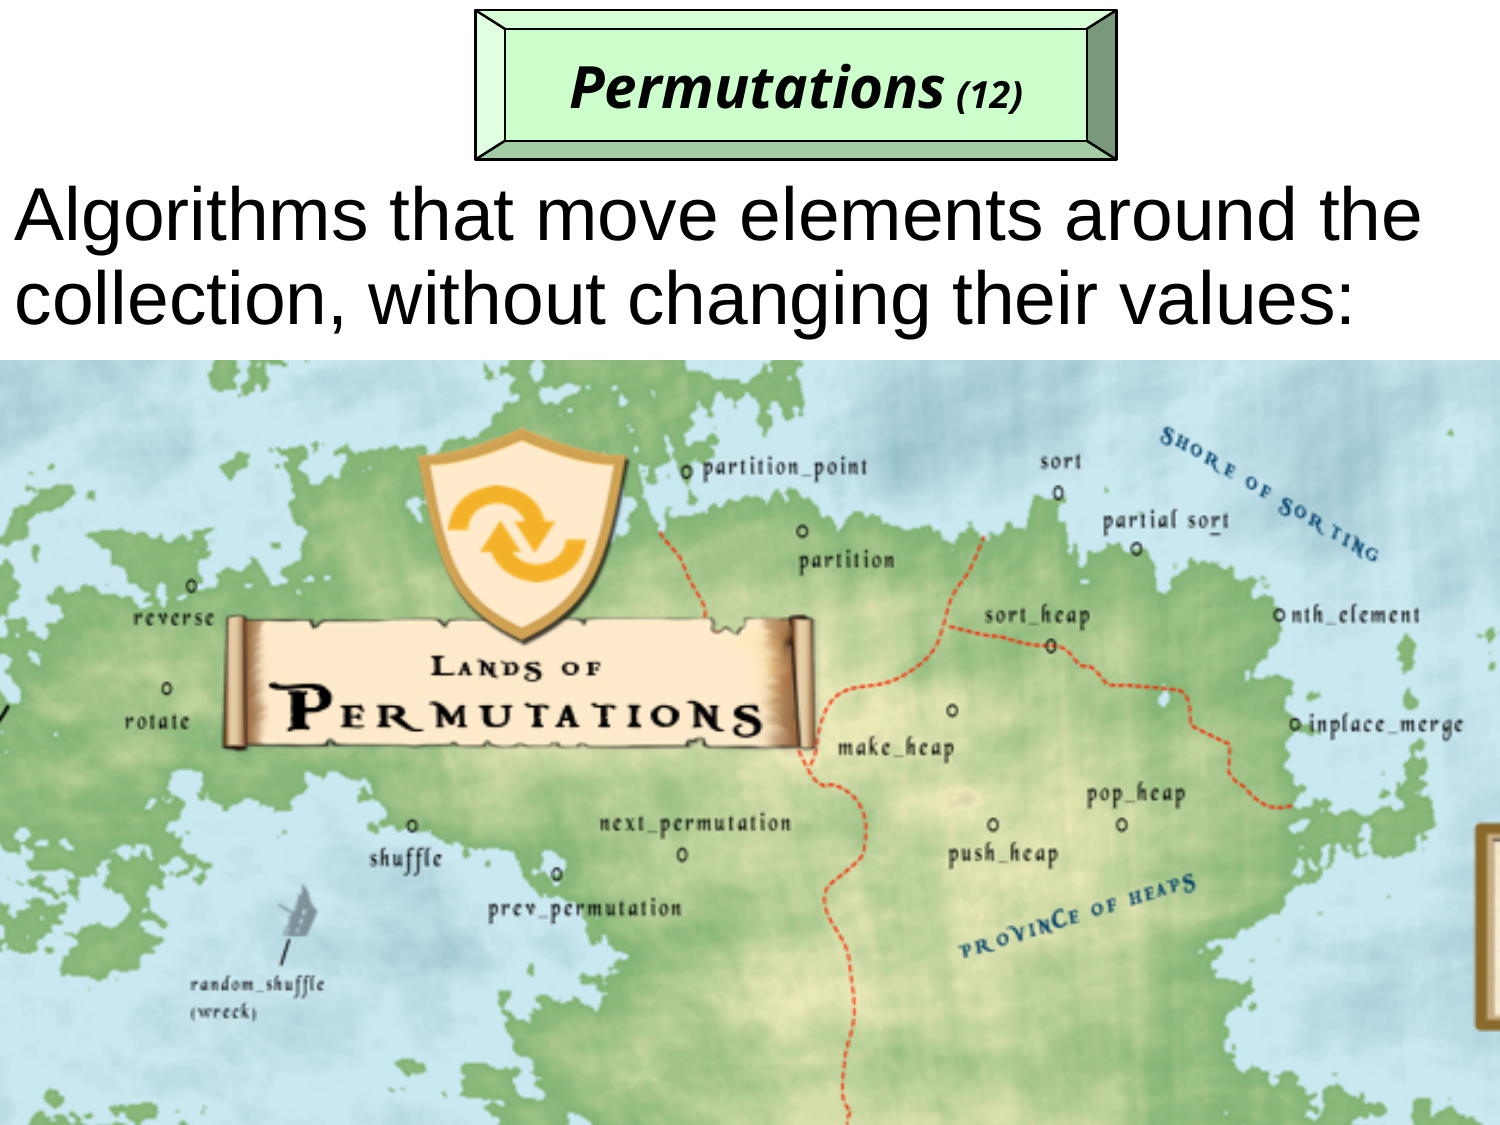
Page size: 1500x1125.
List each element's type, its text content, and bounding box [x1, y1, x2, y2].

text_box Permutations (12) [527, 35, 1066, 136]
text_box Algorithms that move elements around the collection, without changing their values: [0, 164, 1500, 432]
picture [0, 432, 1500, 1125]
picture [474, 9, 1126, 164]
